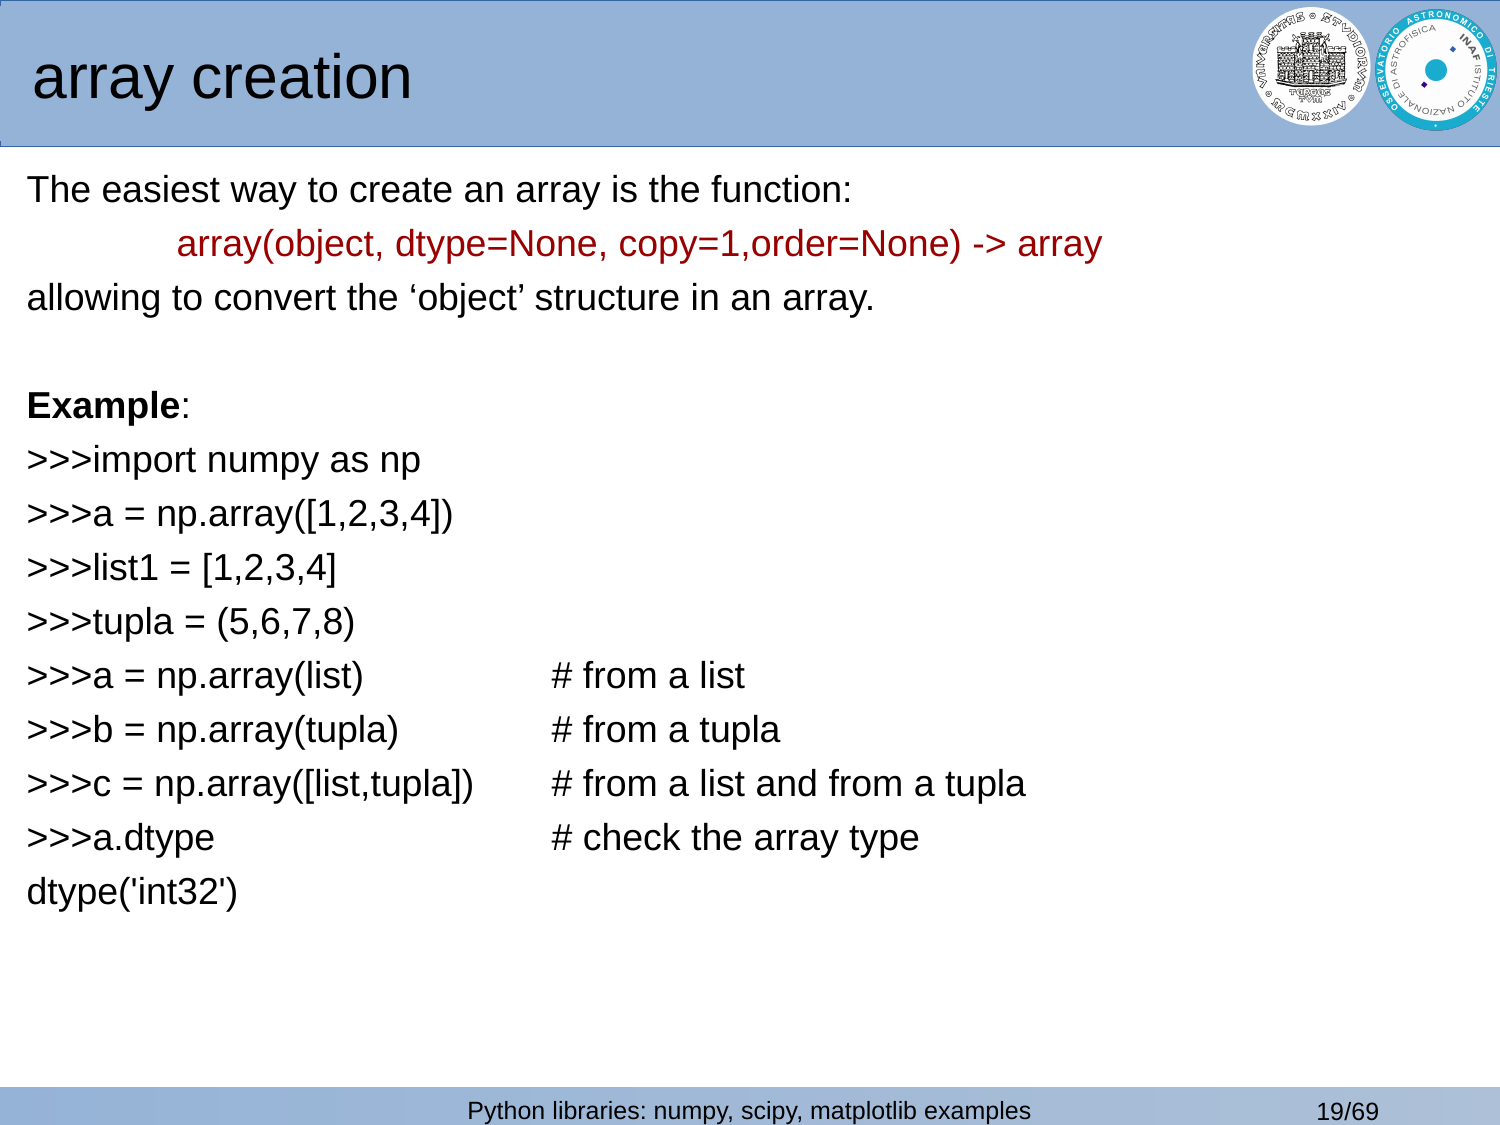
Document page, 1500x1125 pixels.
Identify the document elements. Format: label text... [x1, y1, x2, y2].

text_box array creation [0, 5, 1253, 141]
picture [1253, 0, 1500, 156]
list The easiest way to create an array is the function: array(object, dtype=None, copy=1,order=None) -> array allowing to convert the ‘object’ structure in an array. Example: >>>import numpy as np >>>a = np.array([1,2,3,4]) >>>list1 = [1,2,3,4] >>>tupla = (5,6,7,8) >>>a = np.array(list) # from a list >>>b = np.array(tupla) # from a tupla >>>c = np.array([list,tupla]) # from a list and from a tupla >>>a.dtype # check the array type dtype('int32') [11, 157, 1500, 1037]
